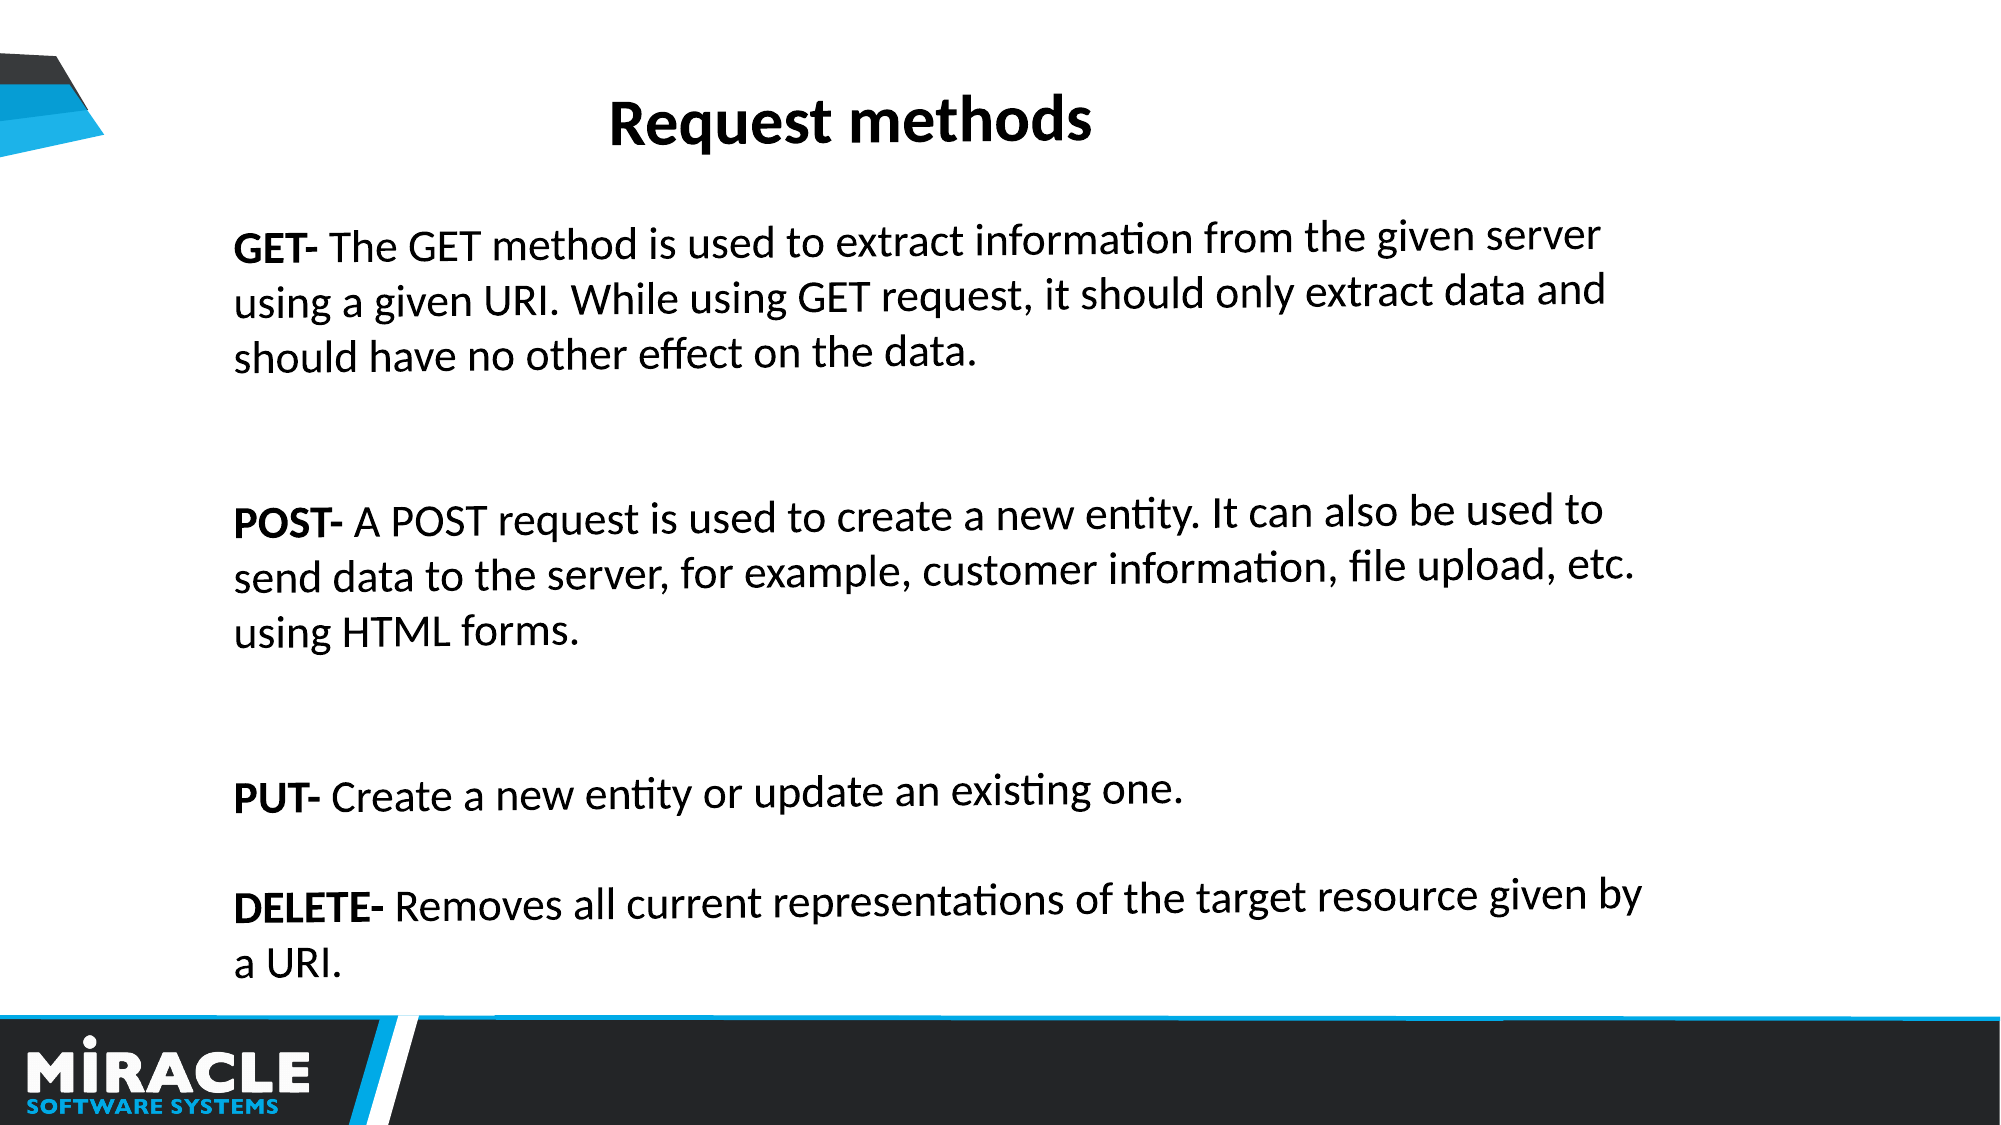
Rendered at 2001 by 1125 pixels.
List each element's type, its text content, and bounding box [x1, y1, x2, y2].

text_box Request methods GET- The GET method is used to extract information from the given server using a given URI. While using GET request, it should only extract data and should have no other effect on the data. POST- A POST request is used to create a new entity. It can also be used to send data to the server, for example, customer information, file upload, etc. using HTML forms. PUT- Create a new entity or update an existing one. DELETE- Removes all current representations of the target resource given by a URI. [218, 59, 1666, 995]
